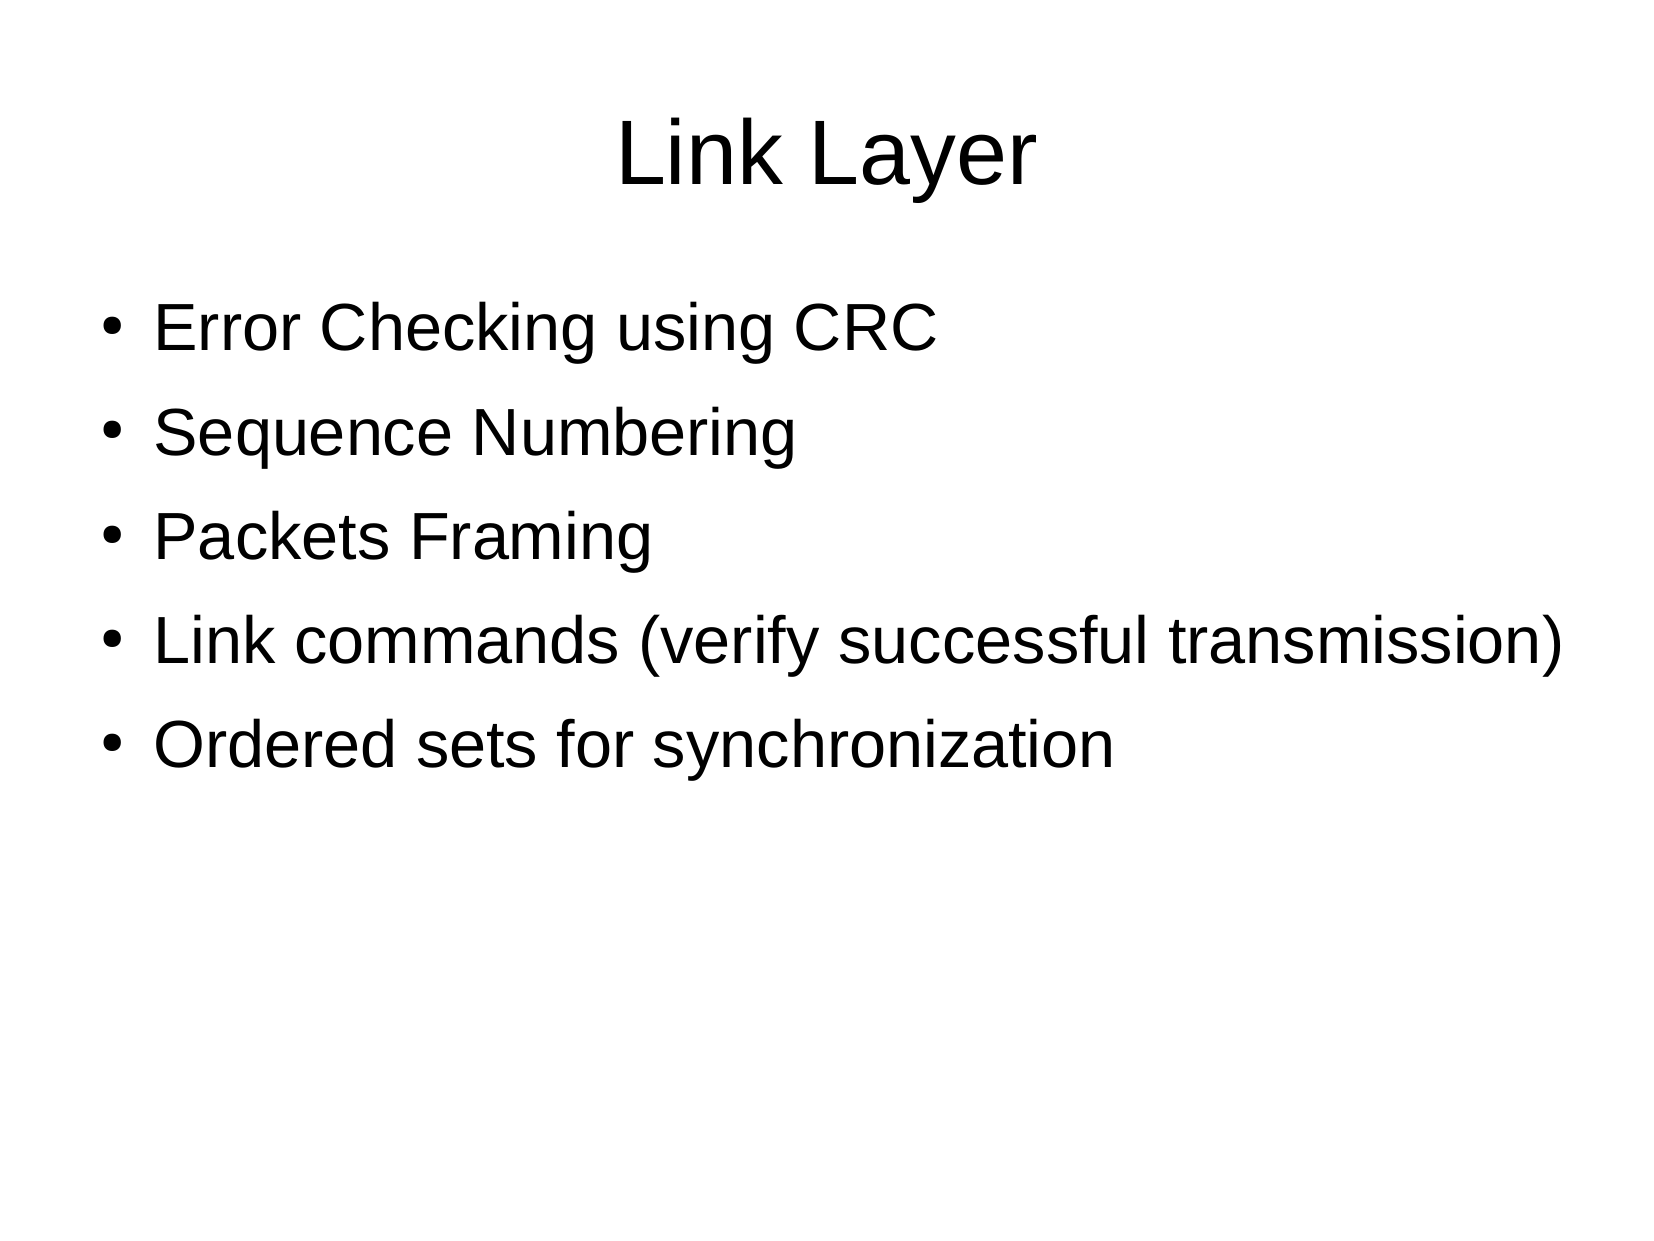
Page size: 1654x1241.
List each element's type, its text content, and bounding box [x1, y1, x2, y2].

title Link Layer [82, 49, 1571, 257]
list Error Checking using CRC Sequence Numbering Packets Framing Link commands (verify successful transmission) Ordered sets for synchronization [82, 290, 1571, 1109]
